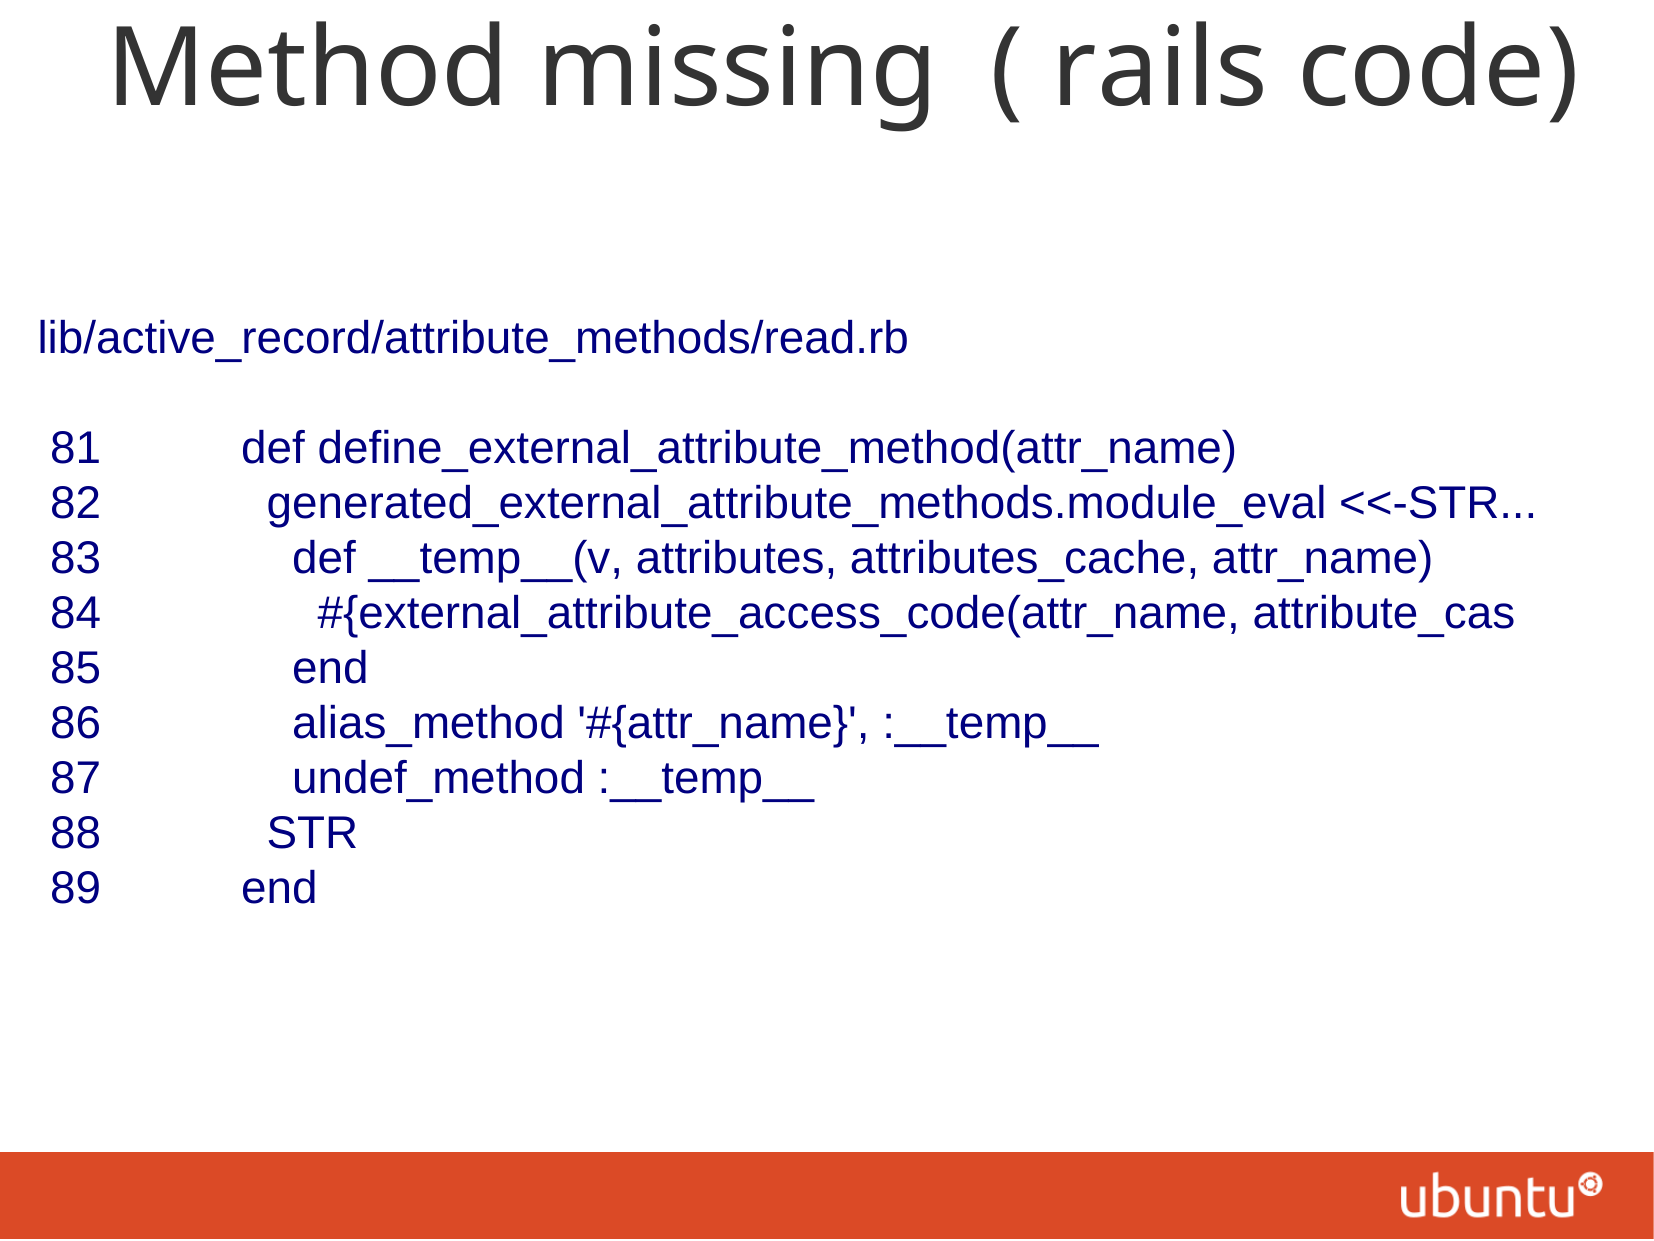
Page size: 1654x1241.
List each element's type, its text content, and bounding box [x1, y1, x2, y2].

picture [0, 1152, 1654, 1239]
subtitle lib/active_record/attribute_methods/read.rb 81 def define_external_attribute_method(attr_name) 82 generated_external_attribute_methods.module_eval <<-STR... 83 def __temp__(v, attributes, attributes_cache, attr_name) 84 #{external_attribute_access_code(attr_name, attribute_cas 85 end 86 alias_method '#{attr_name}', :__temp__ 87 undef_method :__temp__ 88 STR 89 end [37, 150, 1613, 1126]
title Method missing ( rails code) [73, 0, 1613, 141]
